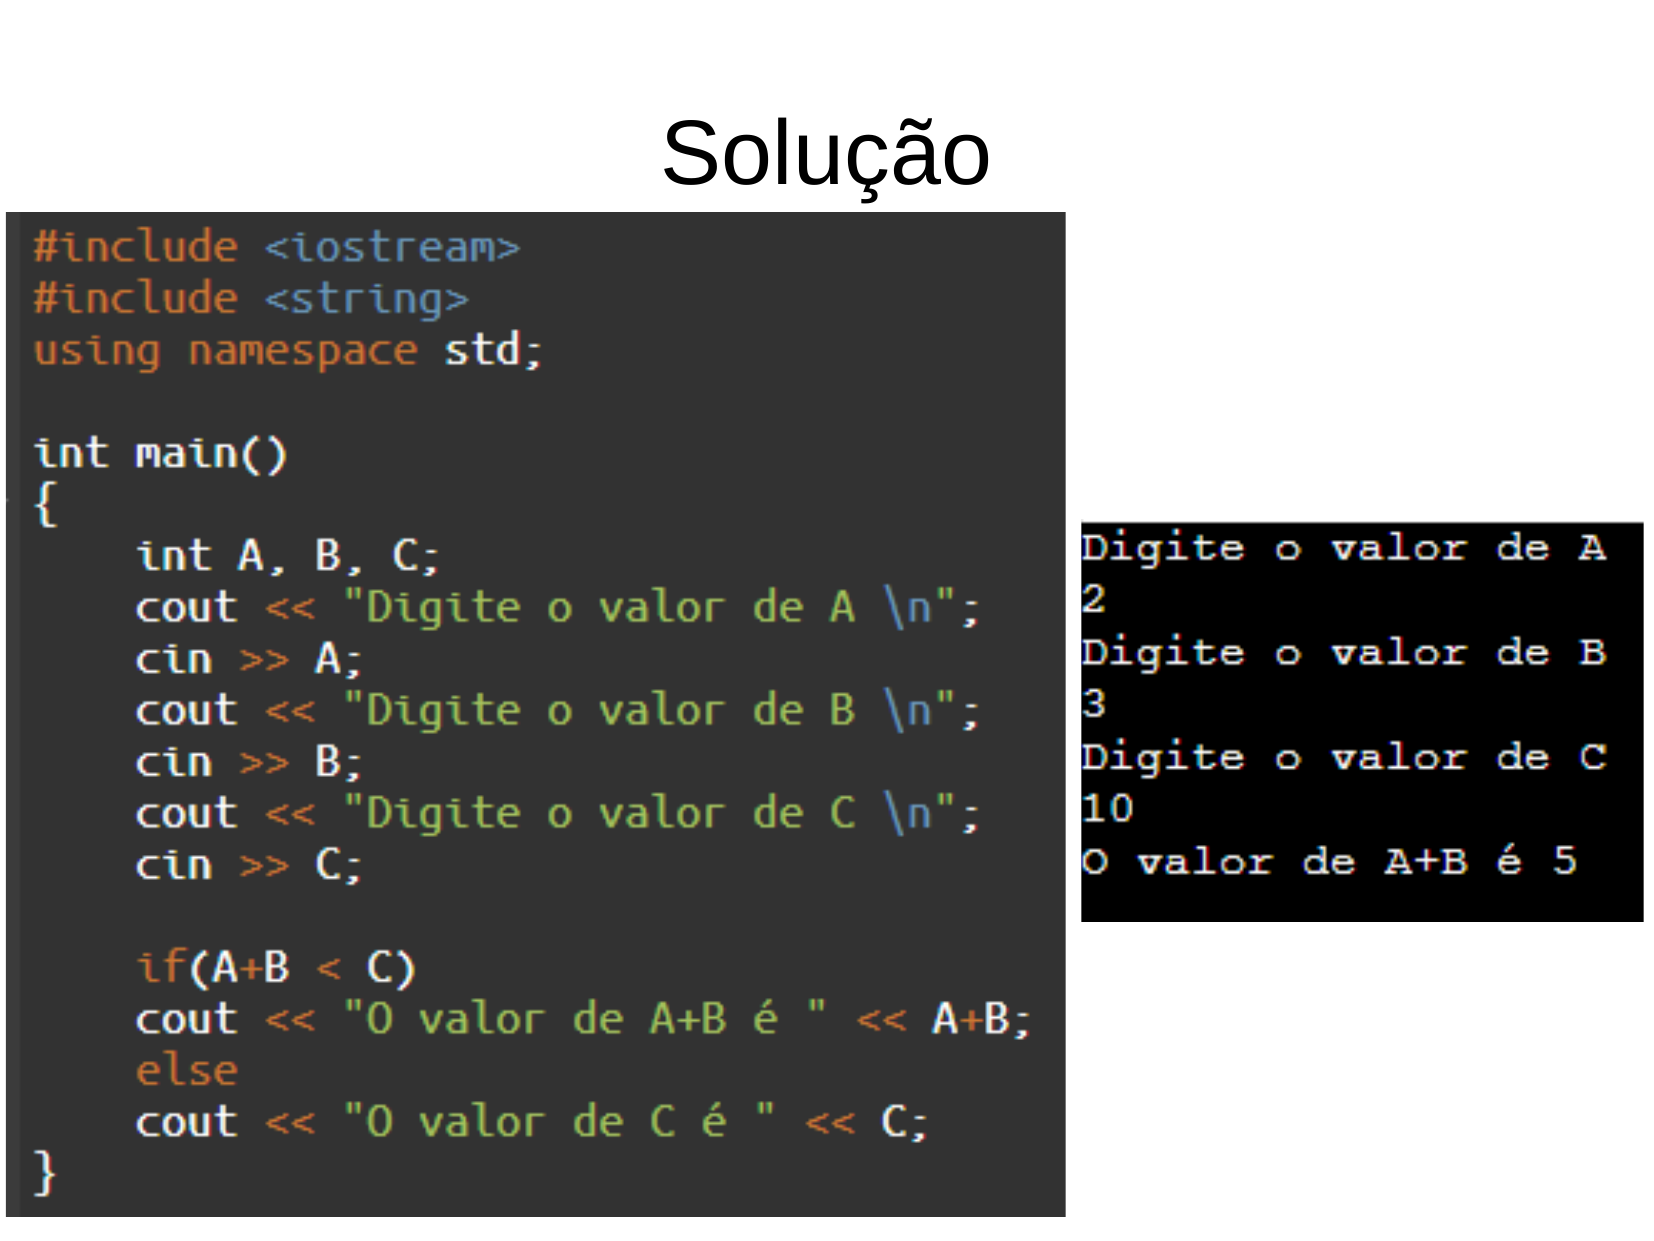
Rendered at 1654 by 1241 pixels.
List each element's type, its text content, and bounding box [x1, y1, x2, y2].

picture [5, 212, 1066, 1217]
picture [1081, 519, 1644, 922]
title Solução [82, 49, 1571, 257]
